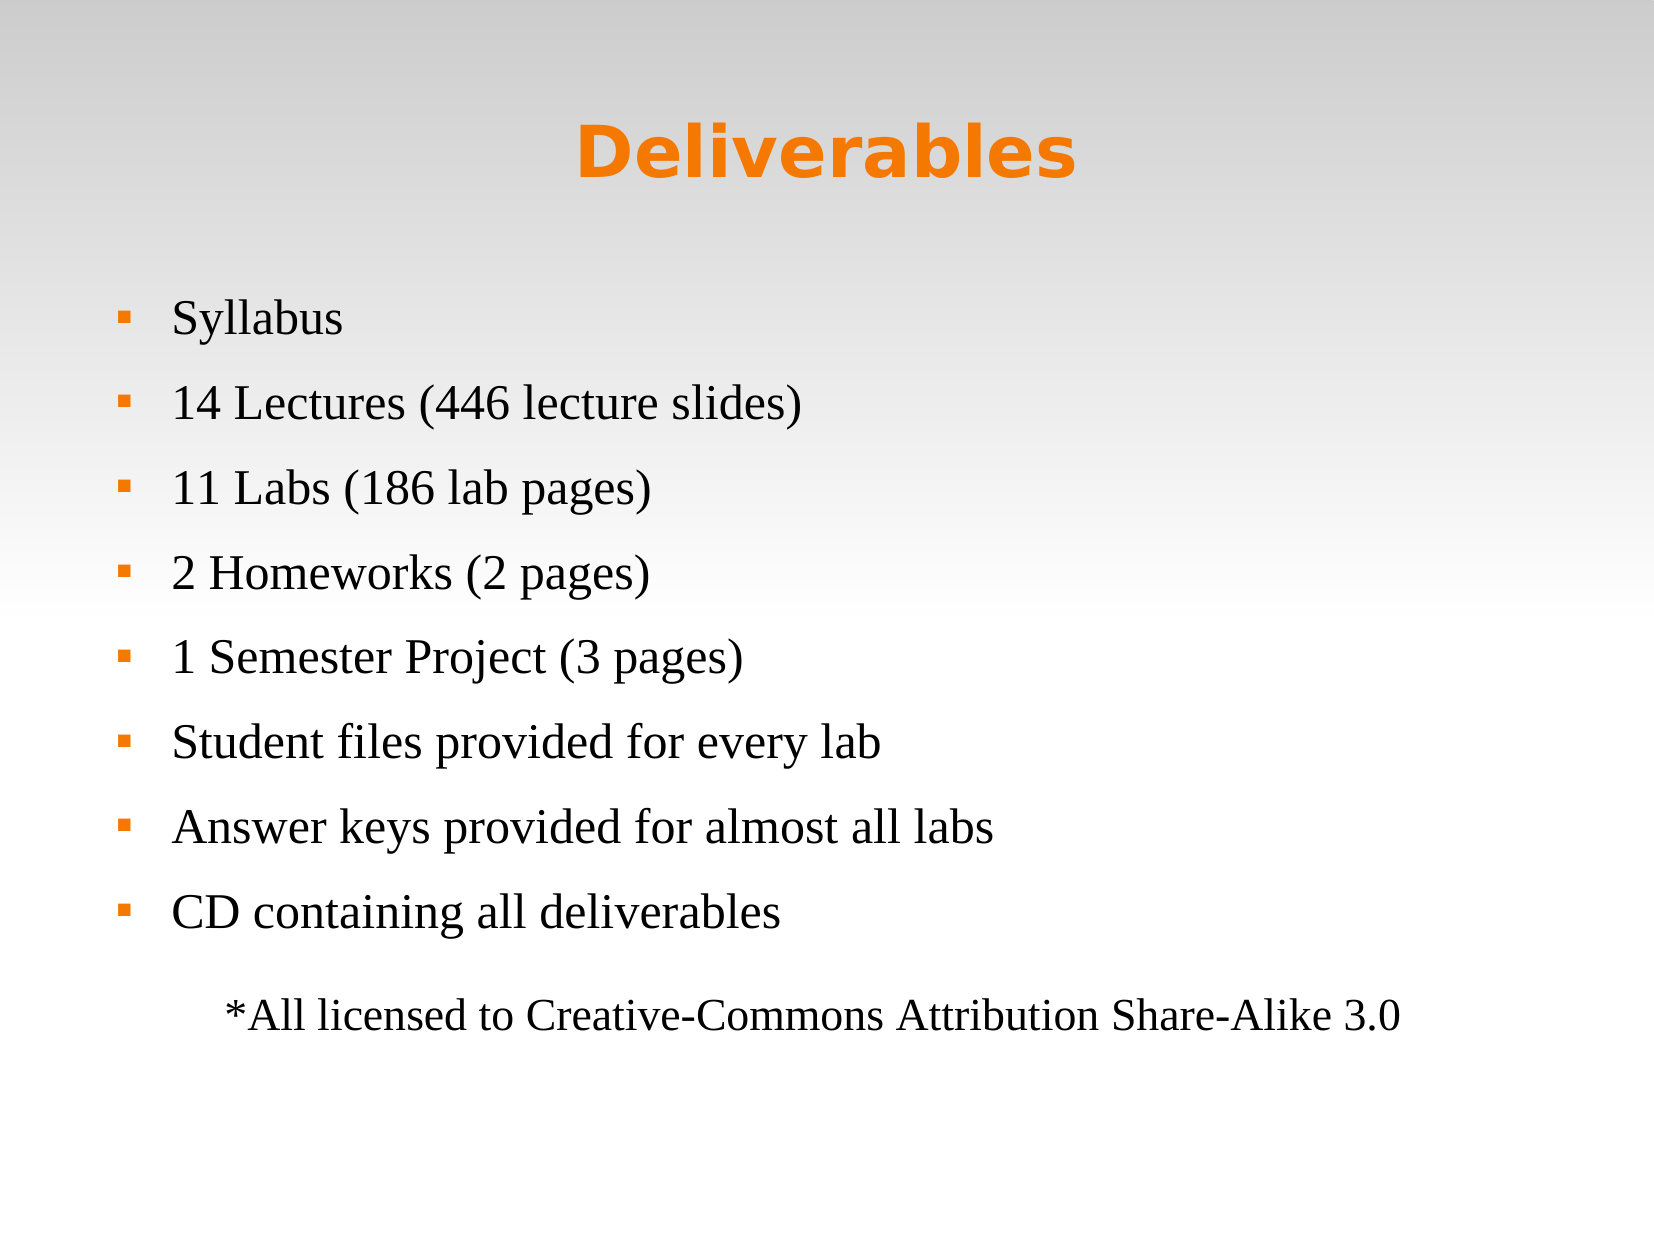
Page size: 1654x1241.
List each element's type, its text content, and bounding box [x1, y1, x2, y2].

title Deliverables [82, 49, 1571, 257]
list Syllabus 14 Lectures (446 lecture slides) 11 Labs (186 lab pages) 2 Homeworks (2 pages) 1 Semester Project (3 pages) Student files provided for every lab Answer keys provided for almost all labs CD containing all deliverables *All licensed to Creative-Commons Attribution Share-Alike 3.0 [82, 290, 1571, 1109]
